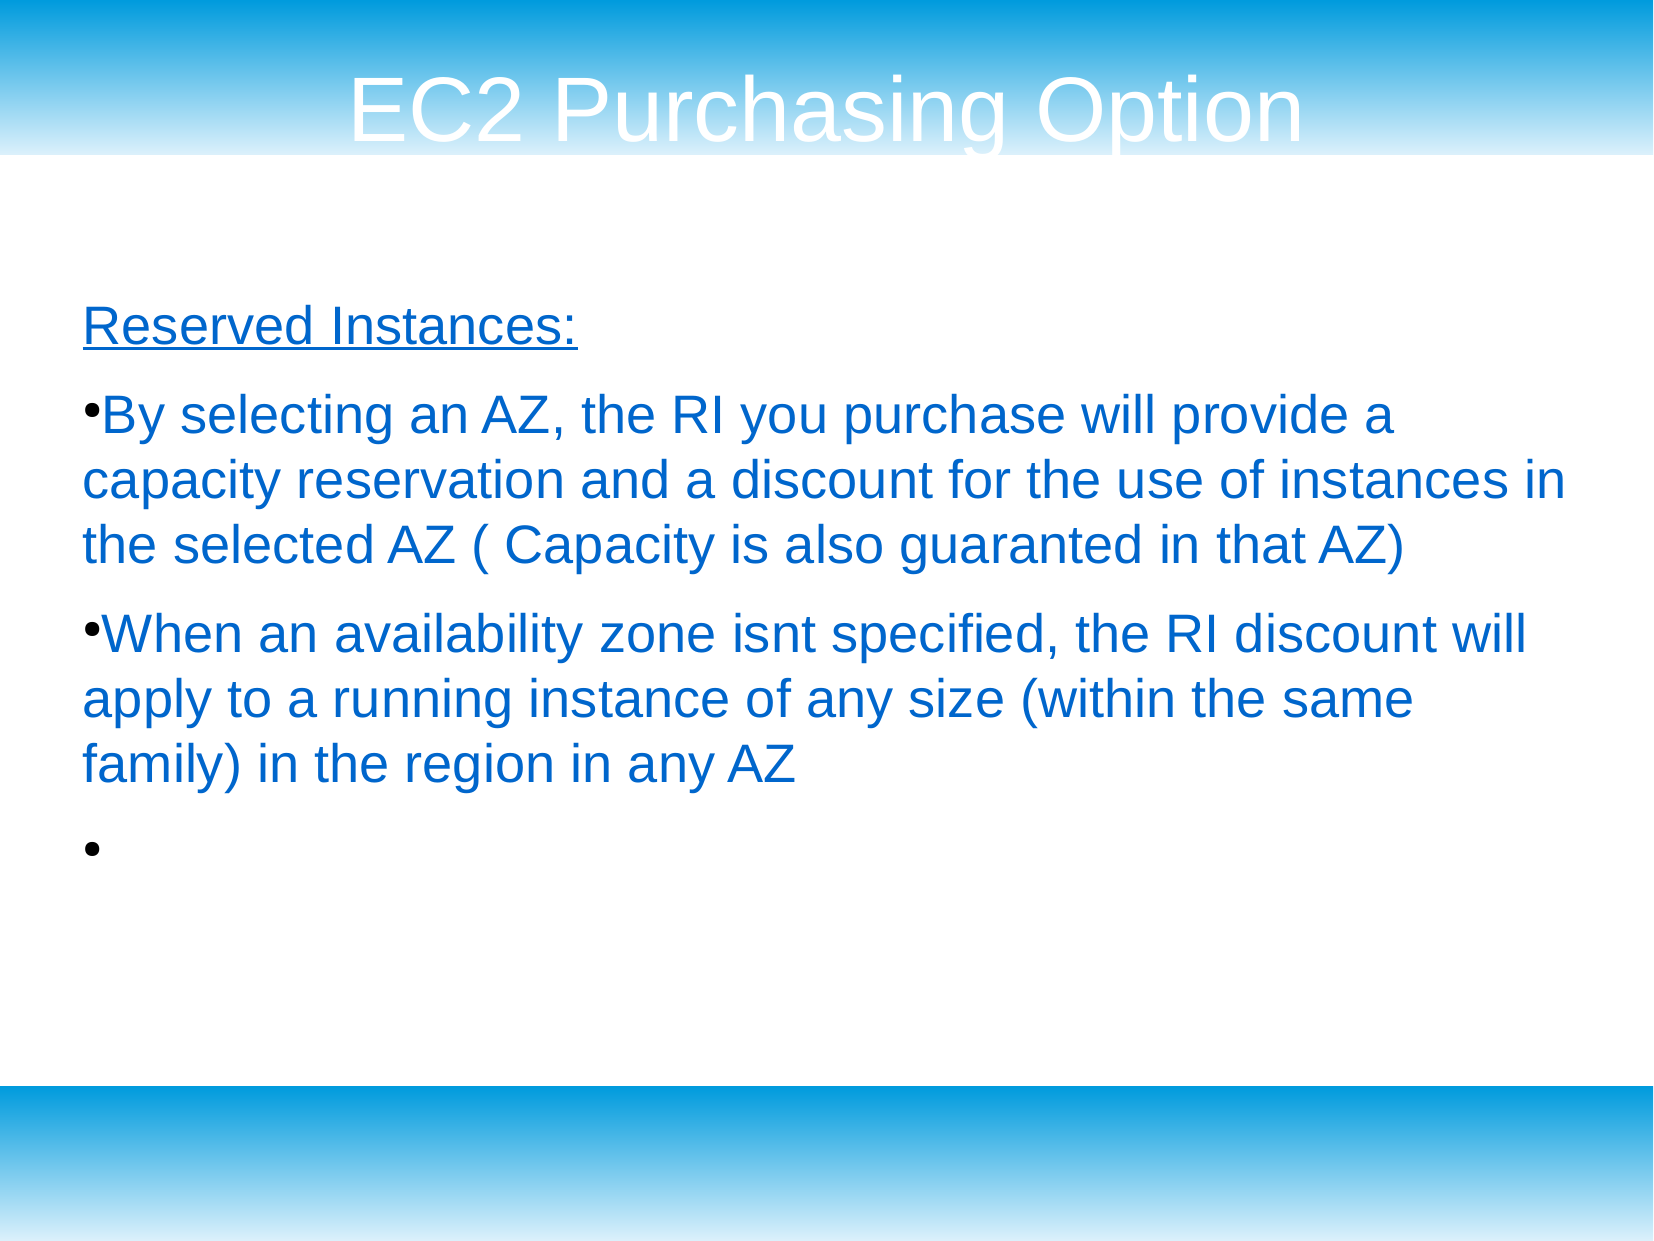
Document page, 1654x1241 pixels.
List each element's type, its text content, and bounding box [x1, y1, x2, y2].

title EC2 Purchasing Option [82, 49, 1571, 155]
list Reserved Instances: By selecting an AZ, the RI you purchase will provide a capacity reservation and a discount for the use of instances in the selected AZ ( Capacity is also guaranted in that AZ) When an availability zone isnt specified, the RI discount will apply to a running instance of any size (within the same family) in the region in any AZ [82, 290, 1571, 1010]
